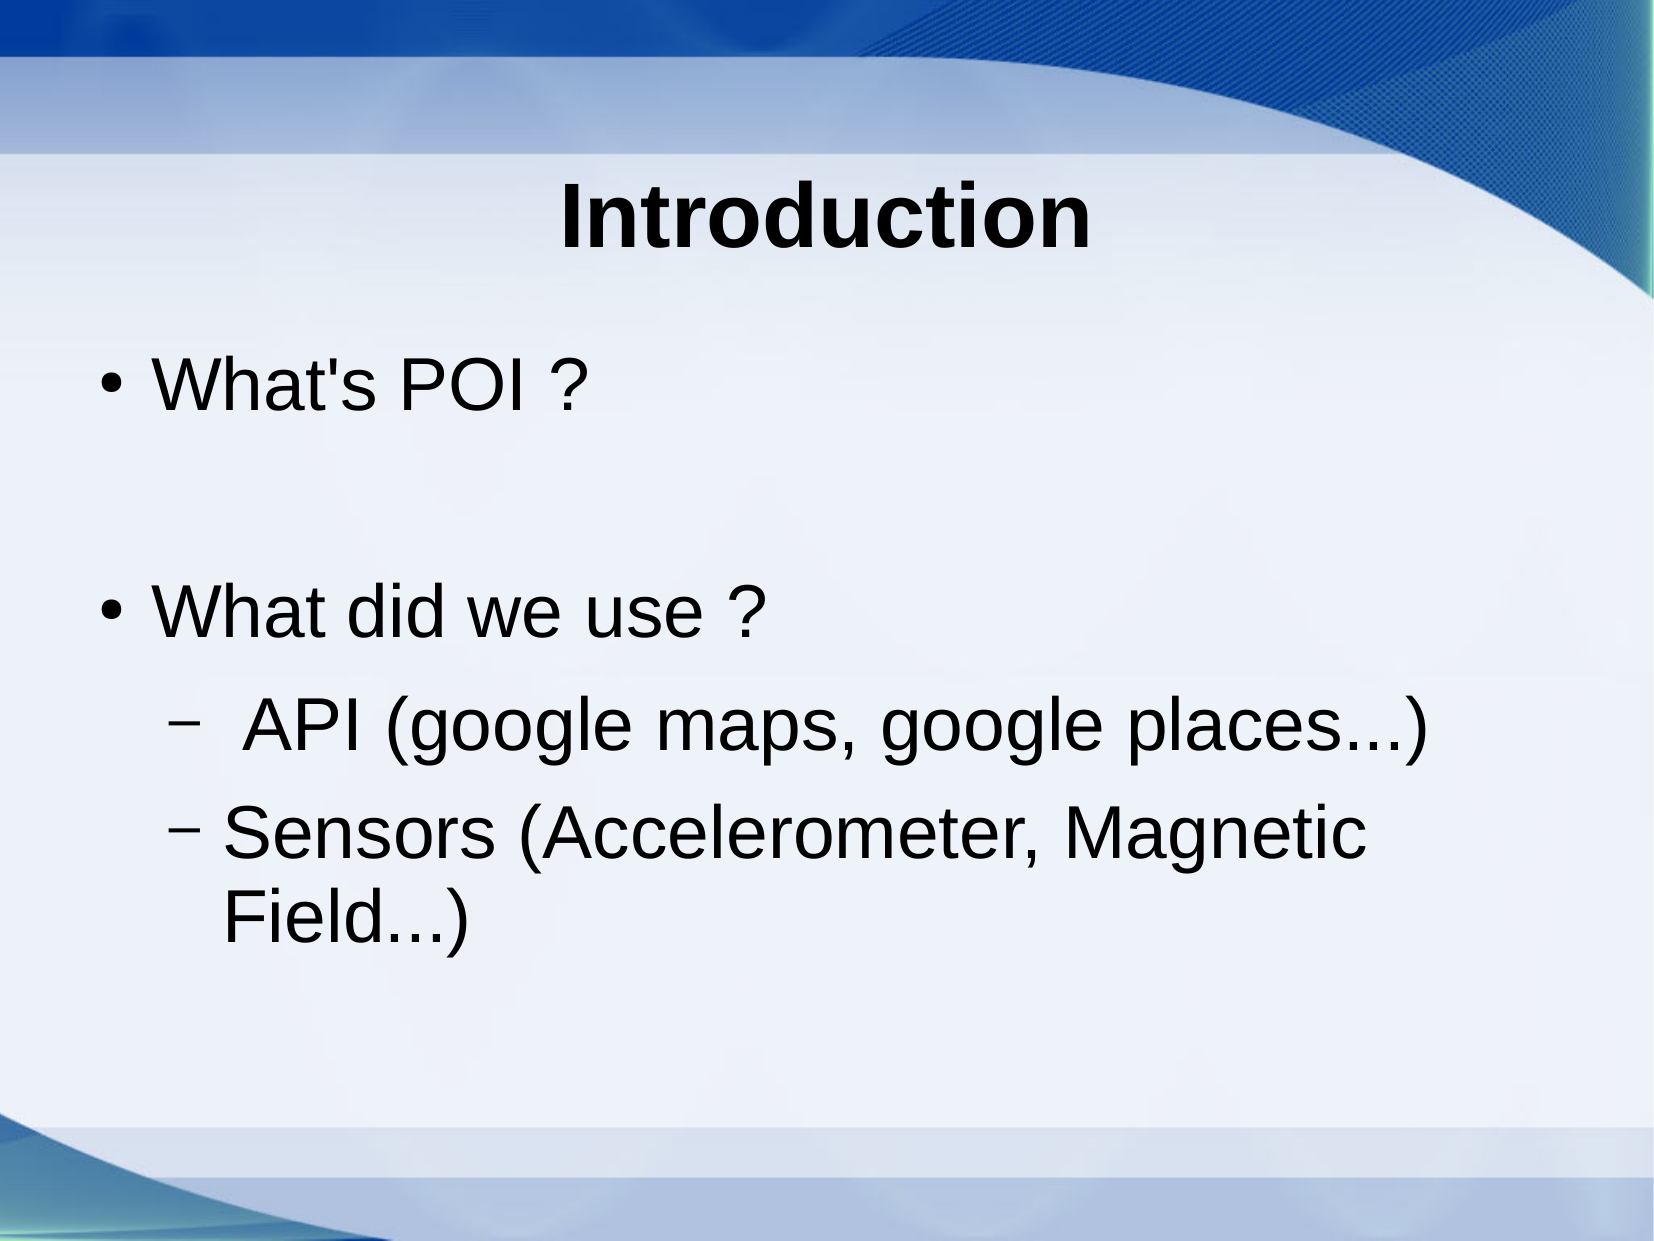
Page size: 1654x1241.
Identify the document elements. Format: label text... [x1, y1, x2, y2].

list What's POI ? What did we use ? API (google maps, google places...) Sensors (Accelerometer, Magnetic Field...) [80, 342, 1536, 1062]
picture [0, 0, 1654, 1241]
title Introduction [82, 111, 1571, 319]
